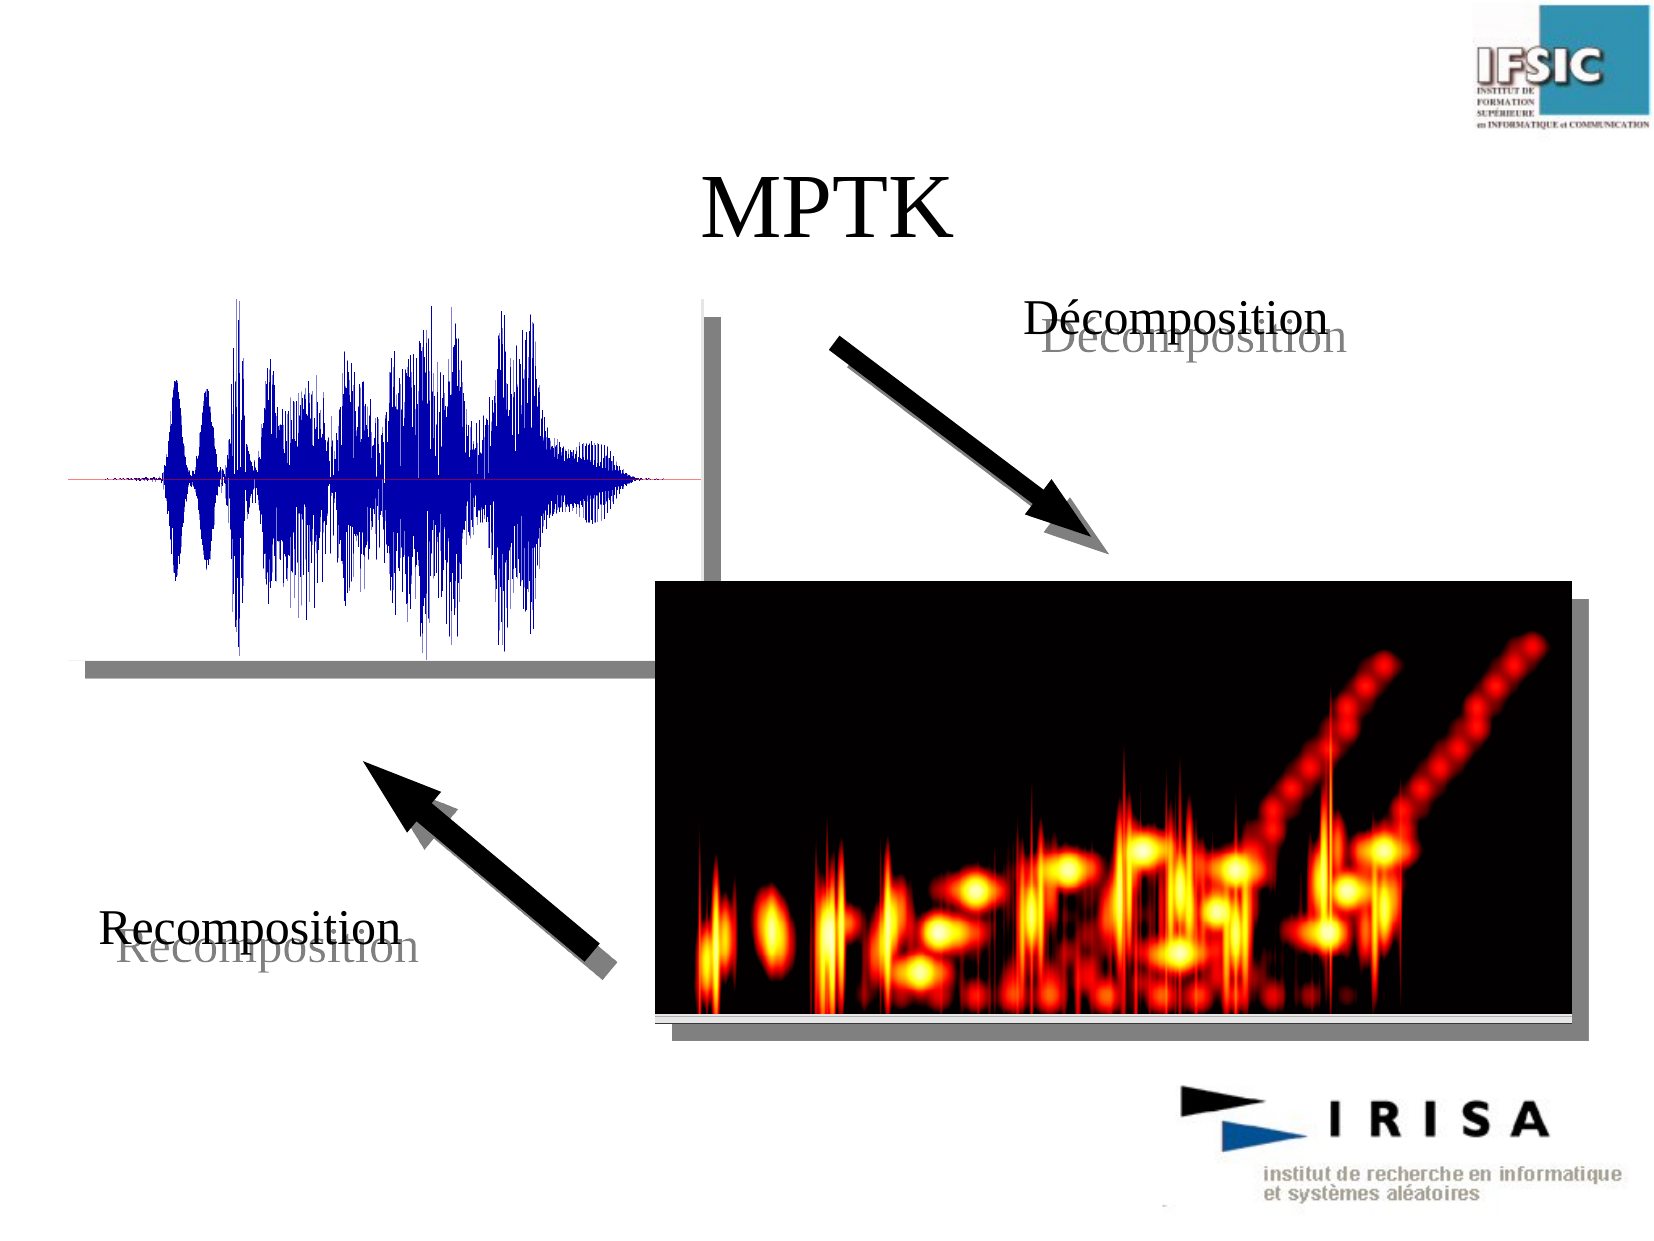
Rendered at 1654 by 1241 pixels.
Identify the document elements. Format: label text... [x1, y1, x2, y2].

picture [0, 0, 1654, 1241]
text_box Décomposition [1023, 289, 1470, 360]
title MPTK [121, 102, 1534, 310]
text_box Recomposition [98, 899, 500, 970]
